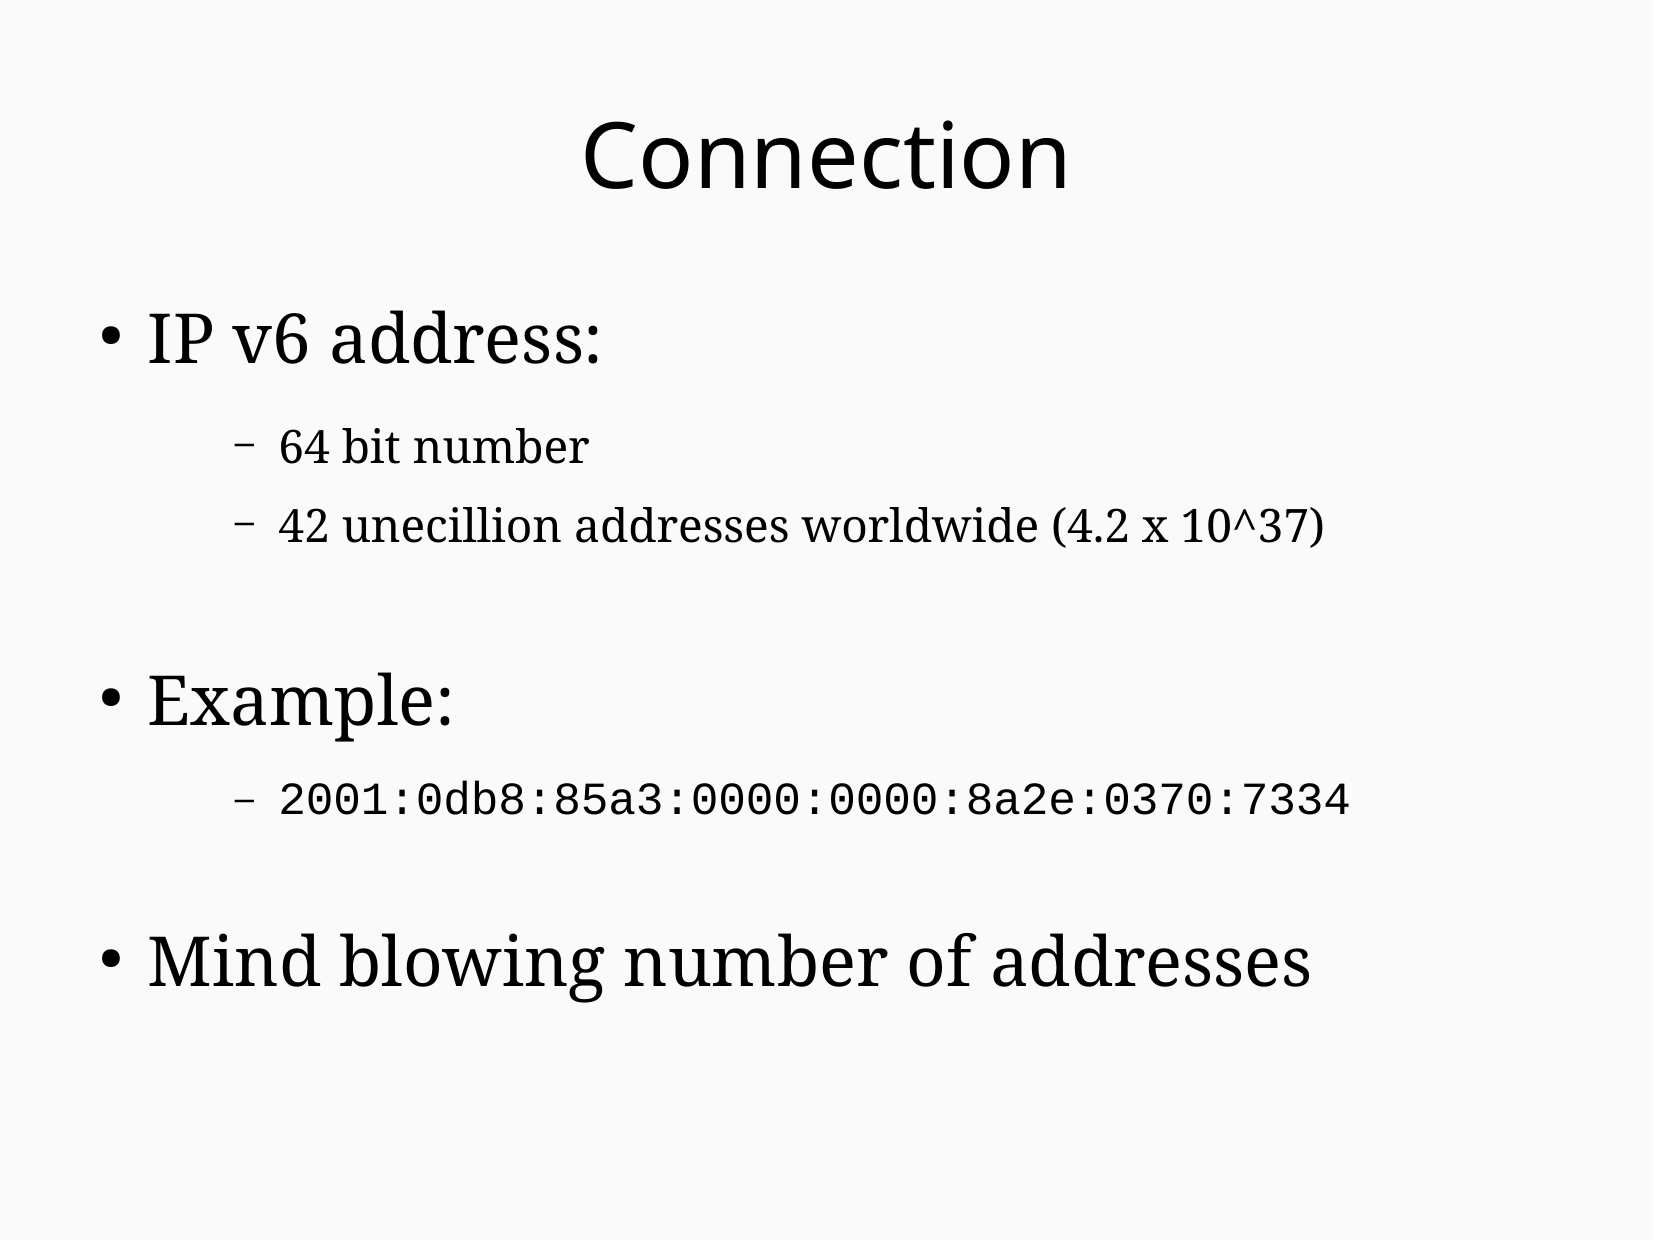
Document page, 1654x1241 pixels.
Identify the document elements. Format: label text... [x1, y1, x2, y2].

list IP v6 address: 64 bit number 42 unecillion addresses worldwide (4.2 x 10^37) Example: 2001:0db8:85a3:0000:0000:8a2e:0370:7334 Mind blowing number of addresses [82, 290, 1571, 1010]
title Connection [82, 49, 1571, 257]
